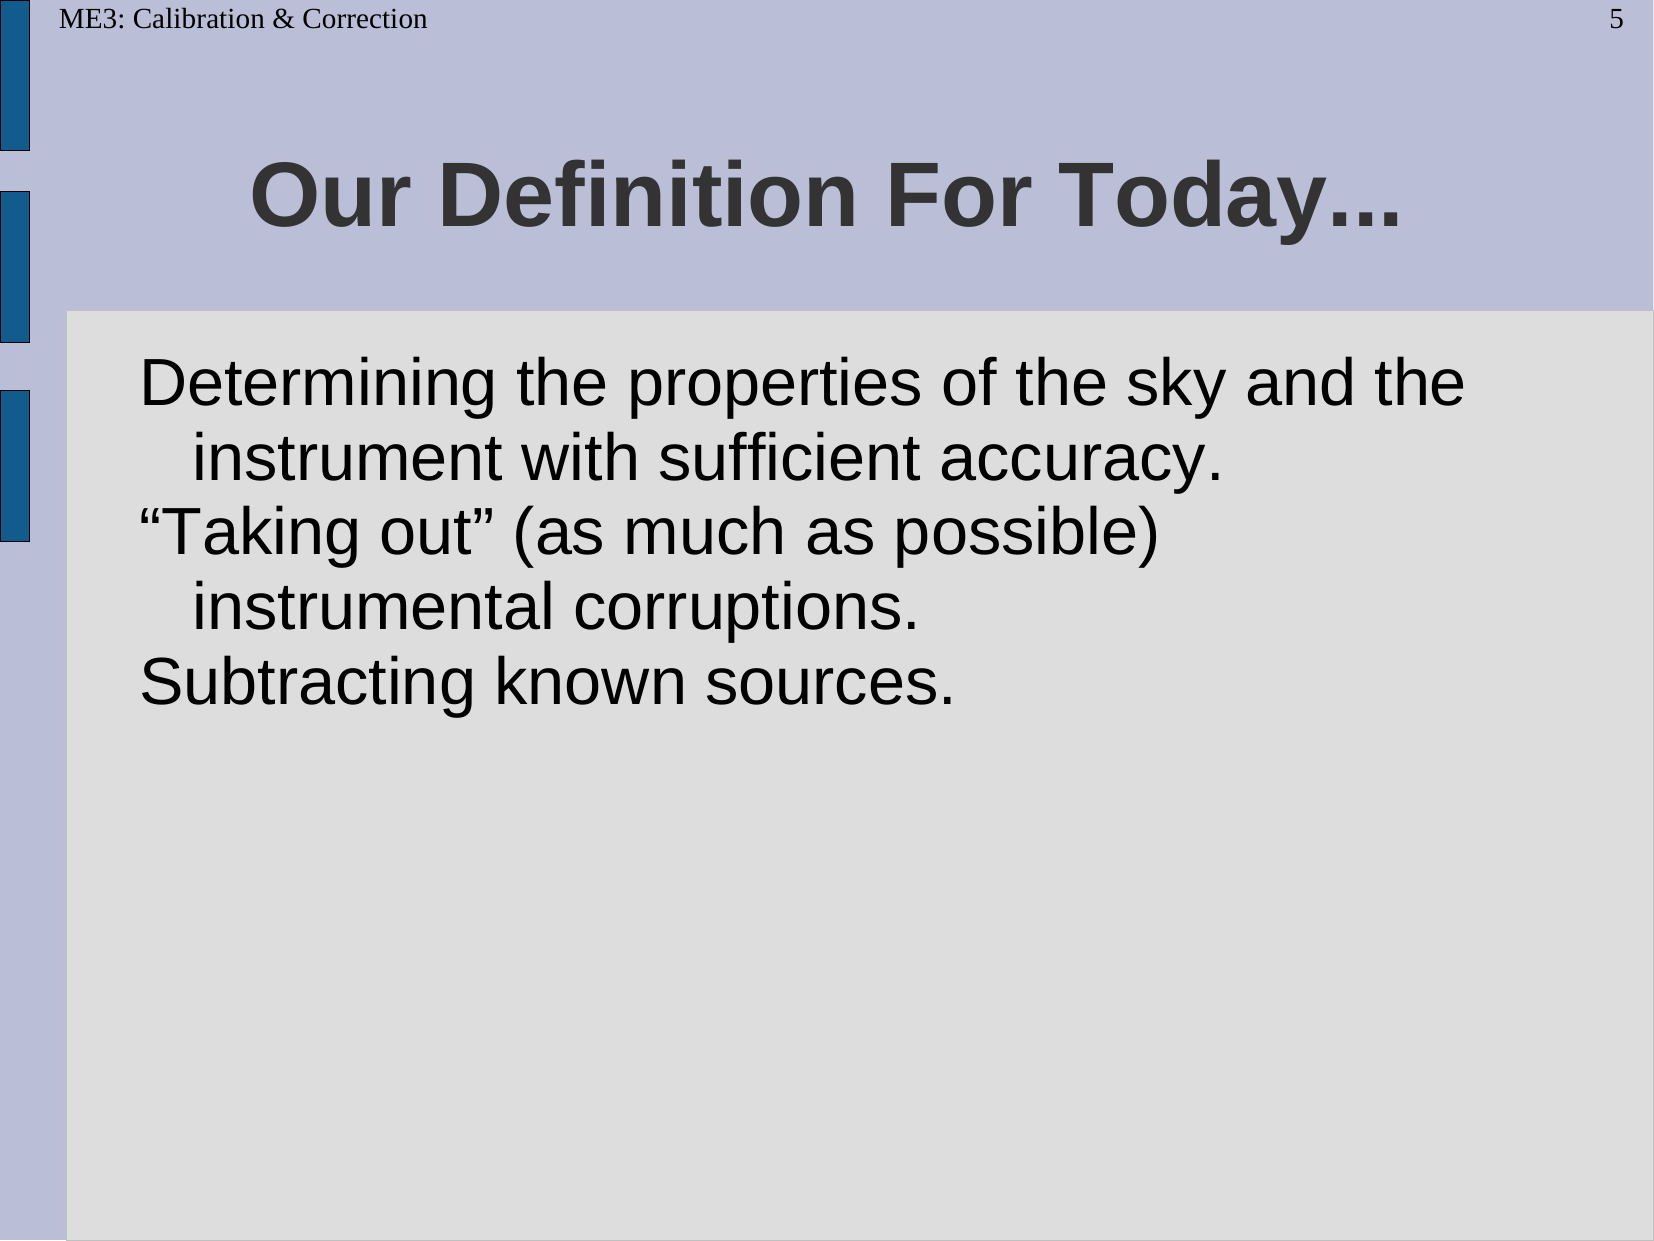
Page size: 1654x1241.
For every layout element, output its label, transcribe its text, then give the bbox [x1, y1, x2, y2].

title Our Definition For Today... [121, 98, 1534, 291]
list Determining the properties of the sky and the instrument with sufficient accuracy. “Taking out” (as much as possible) instrumental corruptions. Subtracting known sources. [121, 344, 1534, 1112]
